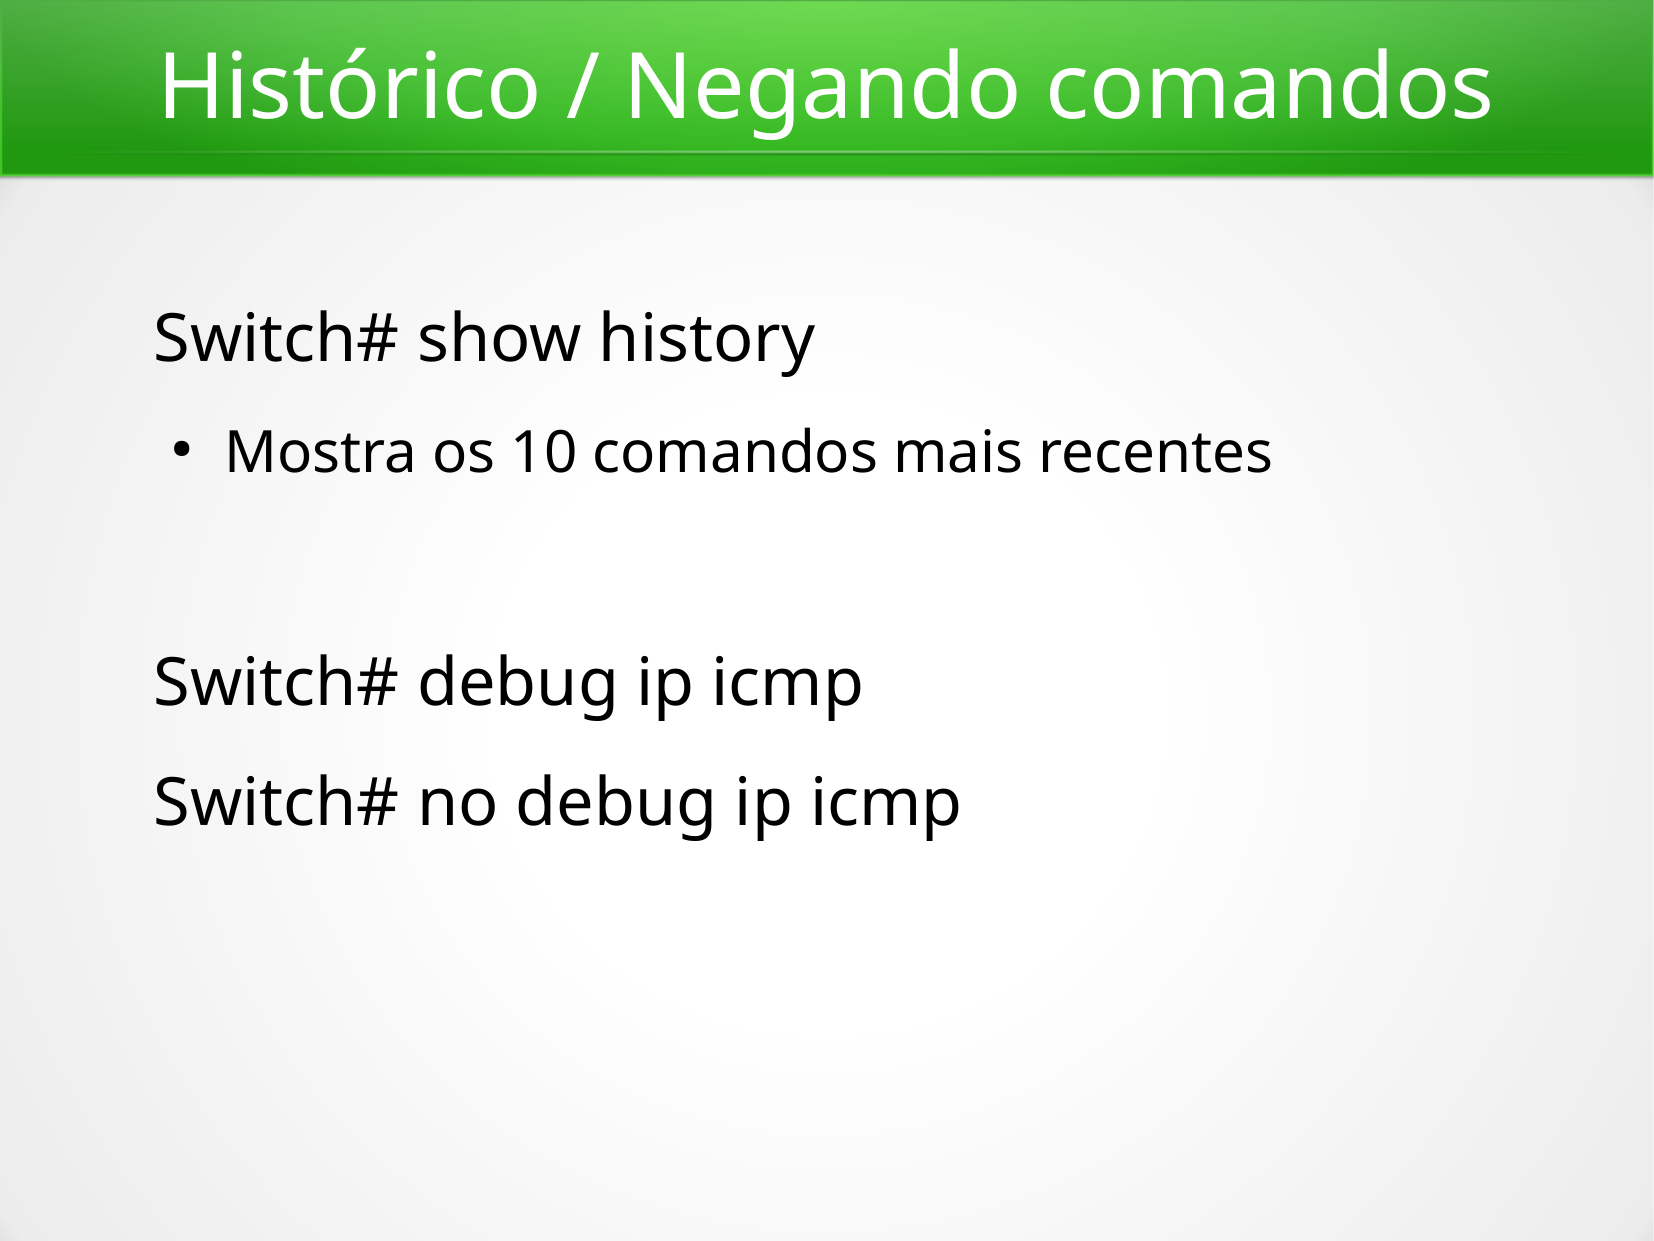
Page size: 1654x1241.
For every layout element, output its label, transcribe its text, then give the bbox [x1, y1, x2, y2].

list Switch# show history Mostra os 10 comandos mais recentes Switch# debug ip icmp Switch# no debug ip icmp [82, 290, 1571, 1010]
picture [0, 0, 1654, 1241]
title Histórico / Negando comandos [82, 11, 1571, 154]
